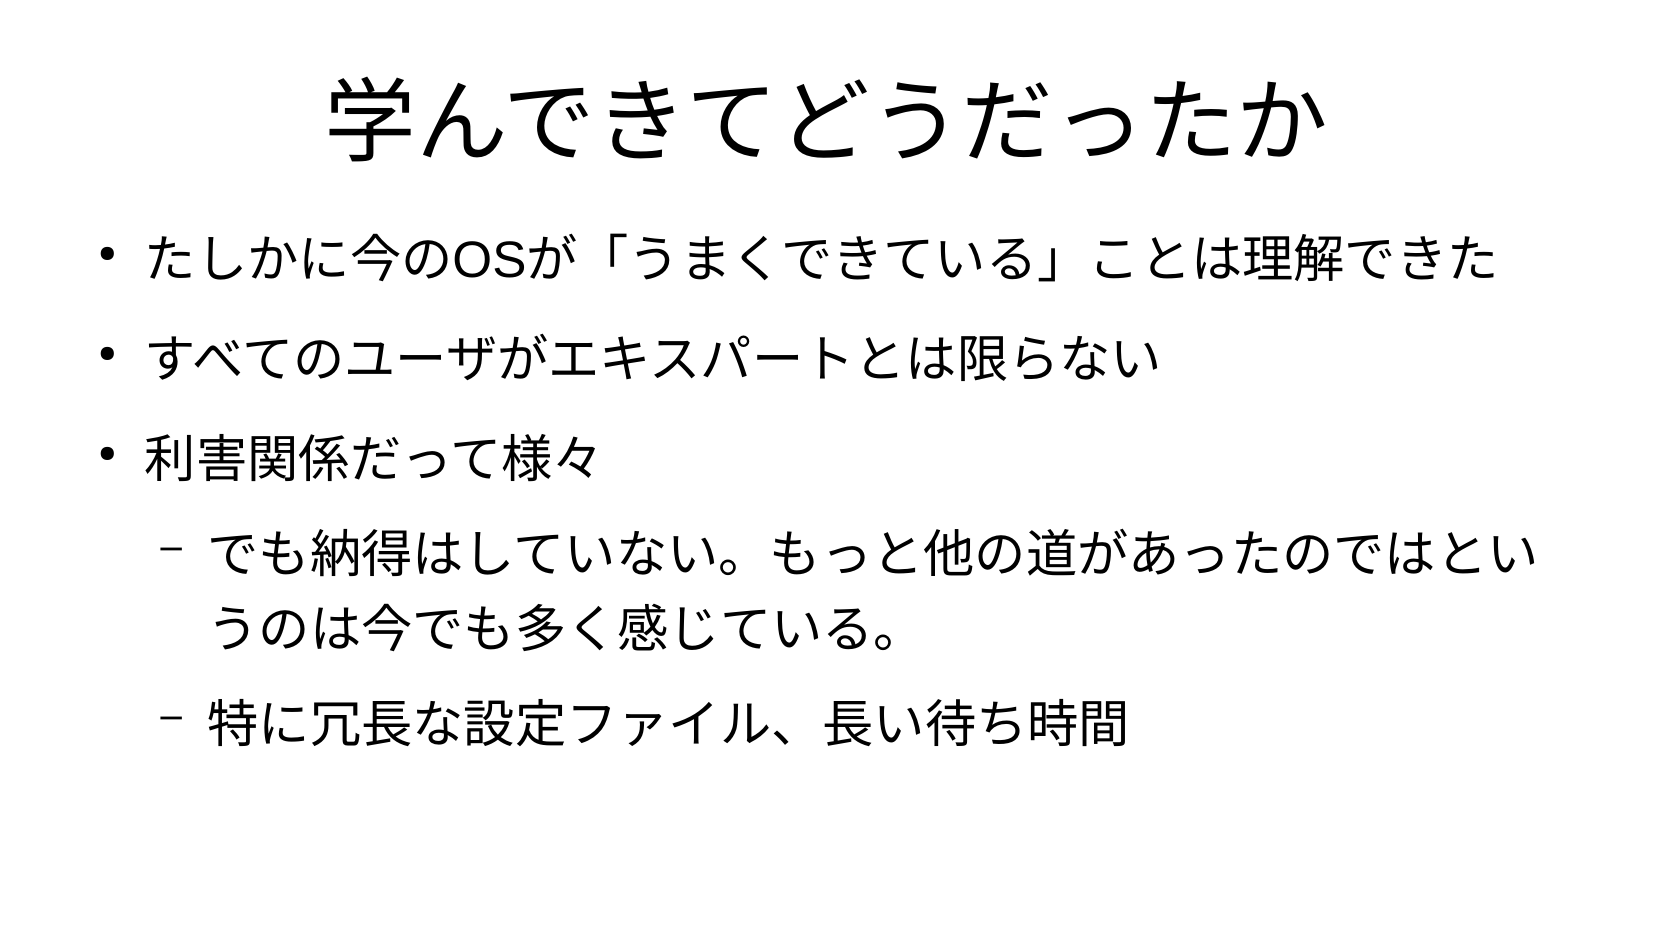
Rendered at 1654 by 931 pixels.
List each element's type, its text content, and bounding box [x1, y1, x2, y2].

list たしかに今のOSが「うまくできている」ことは理解できた すべてのユーザがエキスパートとは限らない 利害関係だって様々 でも納得はしていない。もっと他の道があったのではというのは今でも多く感じている。 特に冗長な設定ファイル、長い待ち時間 [82, 217, 1571, 758]
title 学んできてどうだったか [82, 37, 1571, 193]
